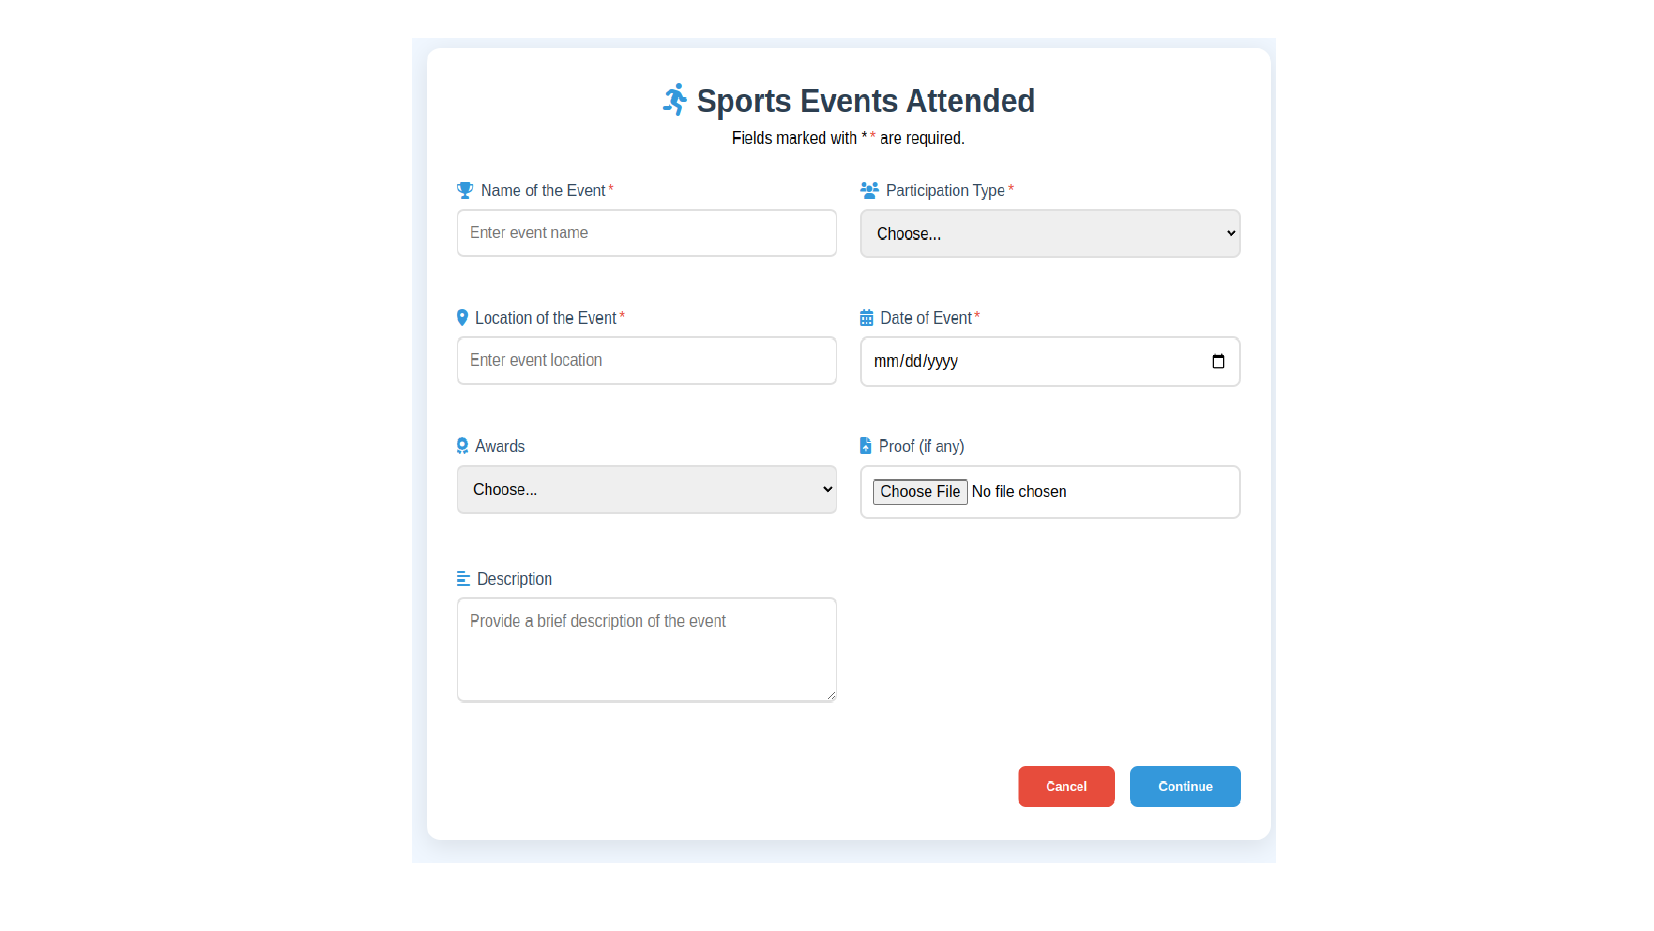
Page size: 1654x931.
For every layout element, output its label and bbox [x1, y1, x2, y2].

picture [412, 38, 1276, 863]
